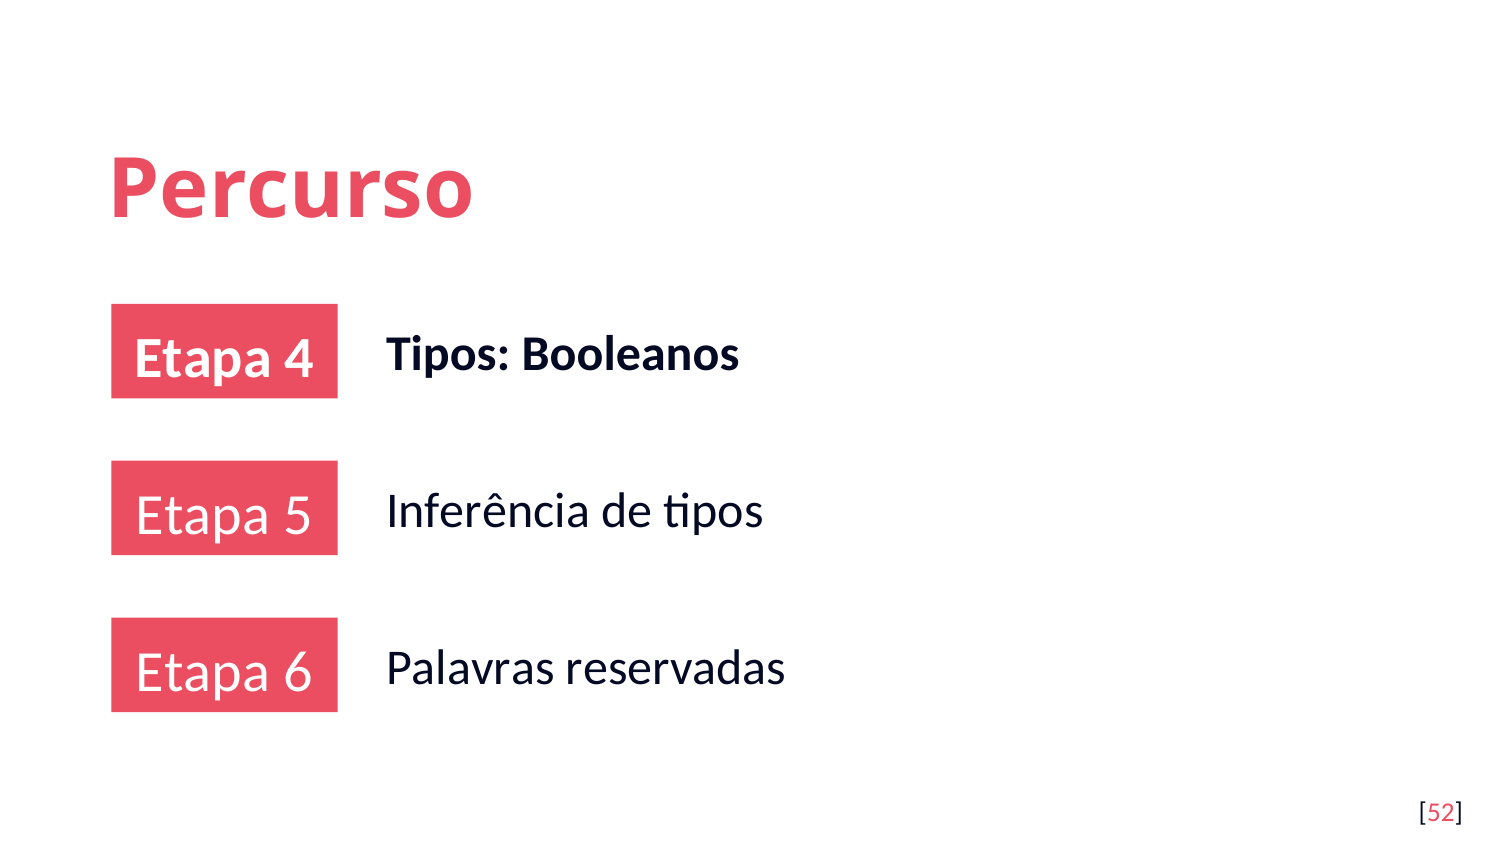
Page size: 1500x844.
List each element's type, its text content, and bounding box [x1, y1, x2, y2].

text_box Tipos: Booleanos [371, 313, 1384, 389]
text_box Percurso [92, 104, 1309, 243]
text_box Palavras reservadas [371, 627, 1384, 703]
slide_number [52] [1403, 779, 1494, 844]
text_box Etapa 5 [111, 460, 338, 556]
text_box Etapa 6 [111, 617, 338, 713]
text_box Inferência de tipos [371, 470, 1384, 546]
text_box Etapa 4 [111, 303, 338, 399]
